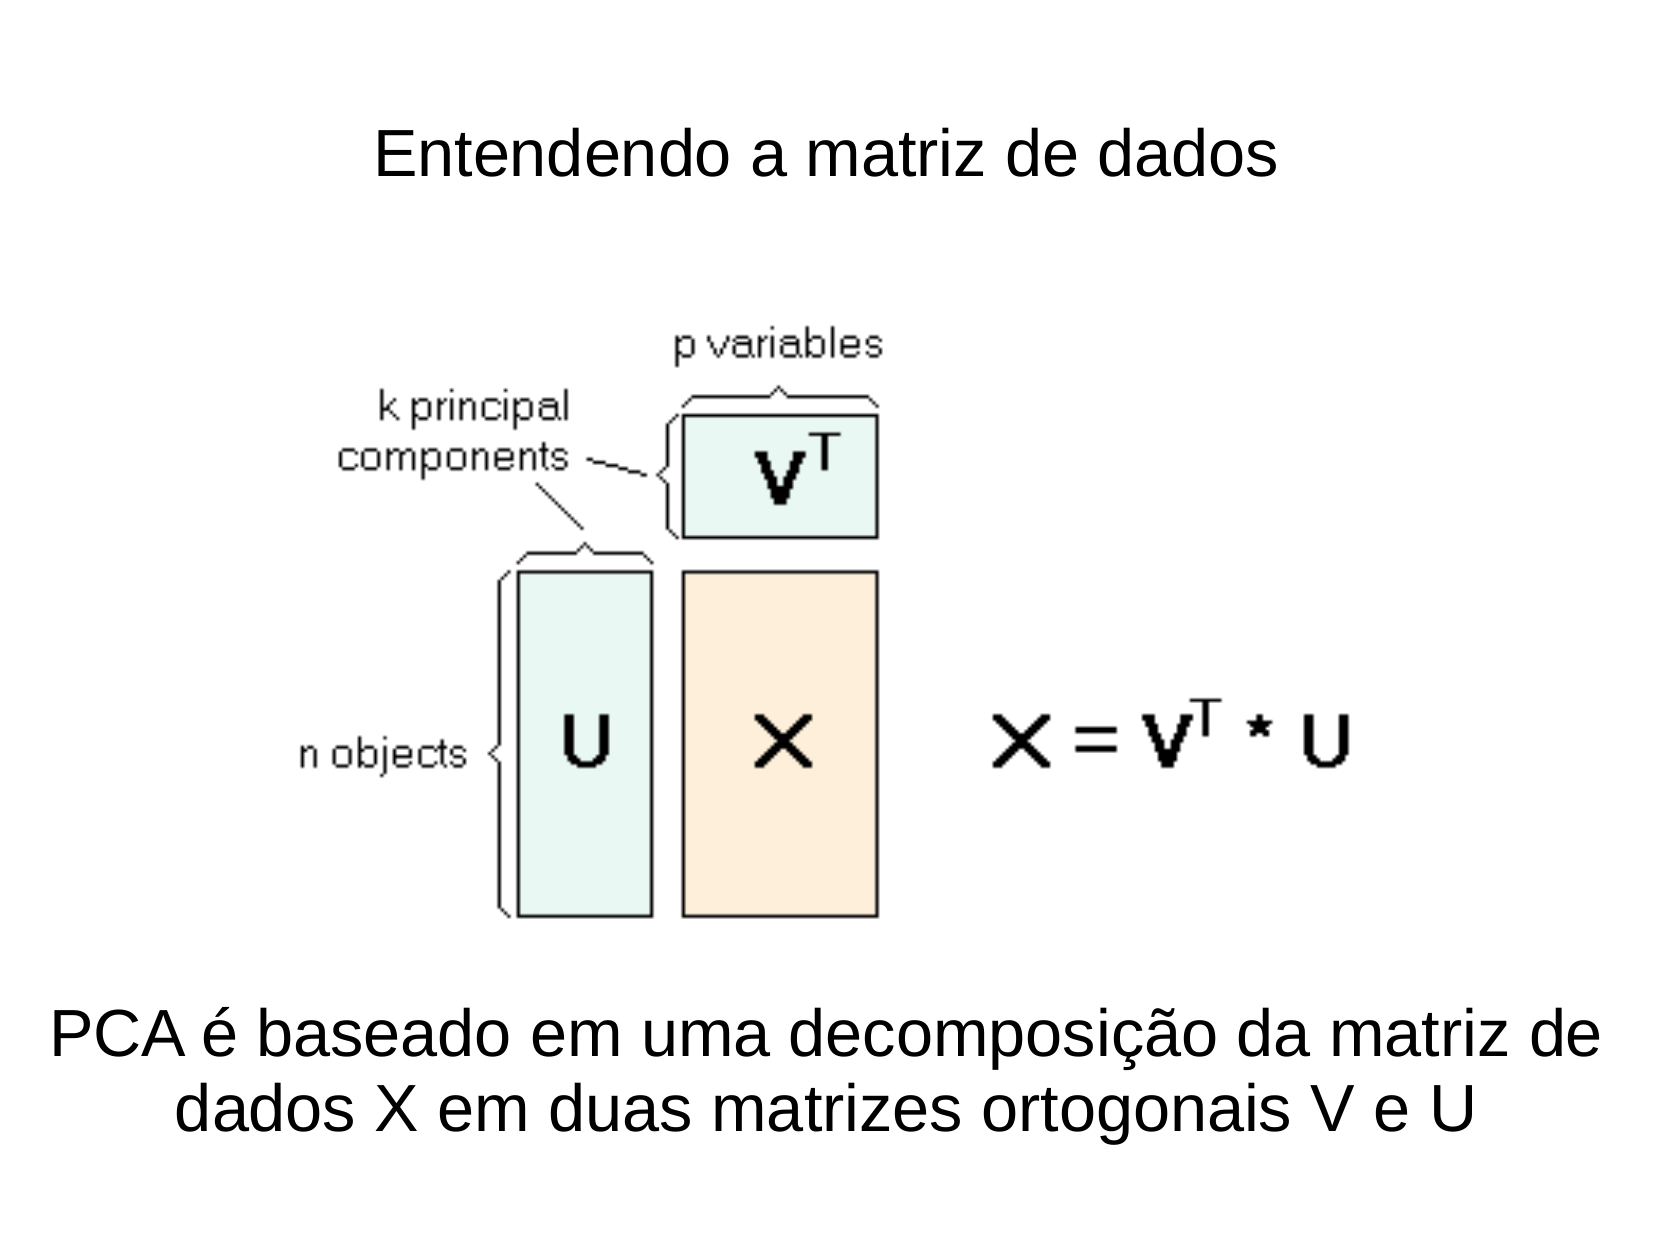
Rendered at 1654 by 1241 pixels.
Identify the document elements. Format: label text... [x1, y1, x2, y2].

picture [248, 271, 1394, 969]
title Entendendo a matriz de dados [82, 49, 1571, 257]
text_box PCA é baseado em uma decomposição da matriz de dados X em duas matrizes ortogonais V e U [35, 996, 1619, 1146]
